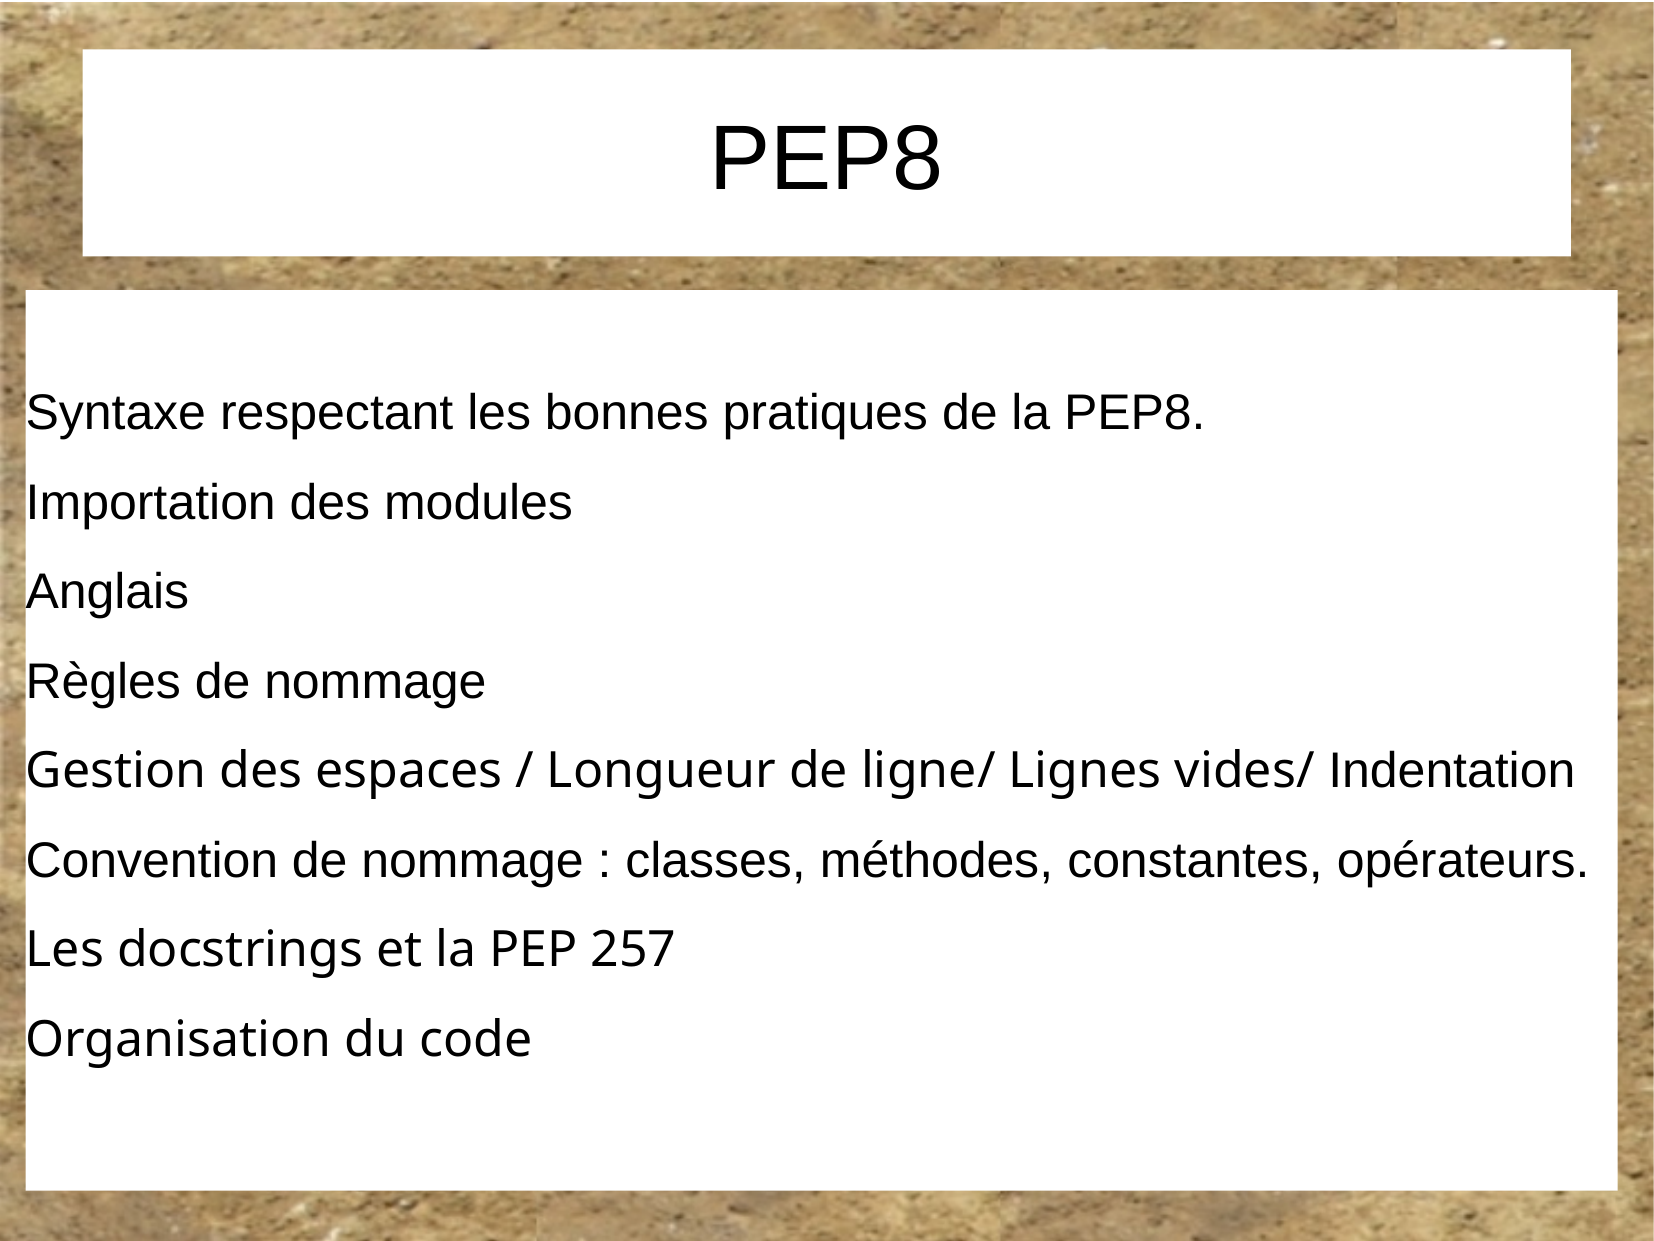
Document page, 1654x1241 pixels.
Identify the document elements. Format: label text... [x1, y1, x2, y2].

list Syntaxe respectant les bonnes pratiques de la PEP8. Importation des modules Anglais Règles de nommage Gestion des espaces / Longueur de ligne/ Lignes vides/ Indentation Convention de nommage : classes, méthodes, constantes, opérateurs. Les docstrings et la PEP 257 Organisation du code [25, 290, 1618, 1191]
picture [0, 3, 1654, 1241]
title PEP8 [82, 49, 1571, 257]
